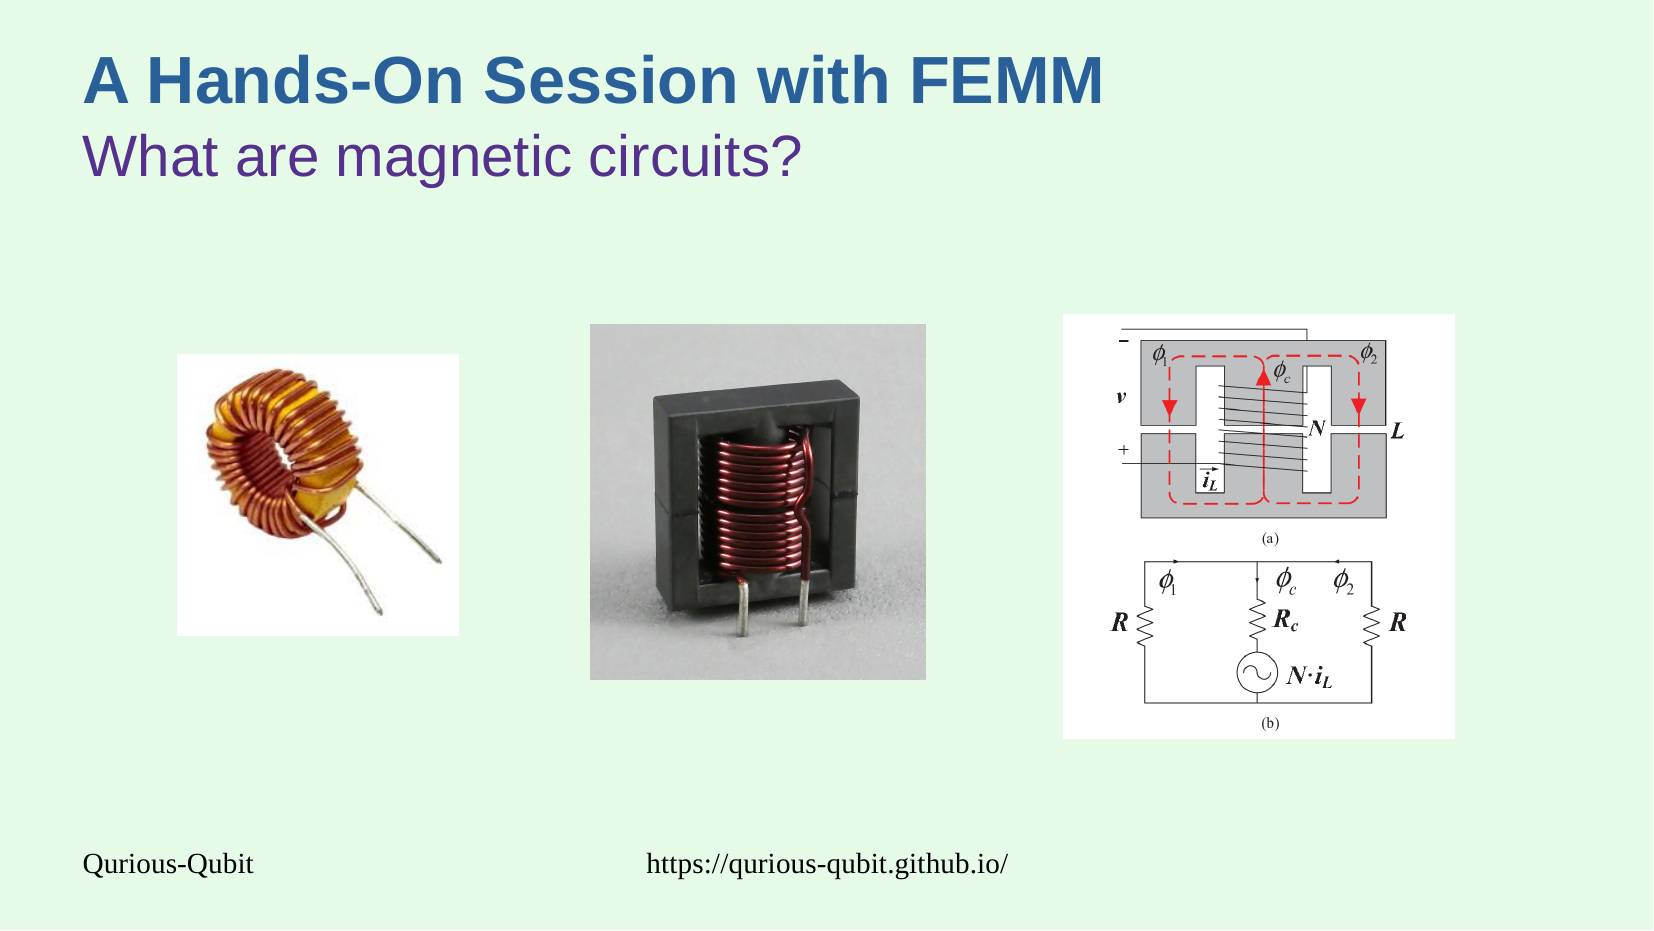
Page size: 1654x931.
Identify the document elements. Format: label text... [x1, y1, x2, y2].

picture [177, 354, 459, 636]
title A Hands-On Session with FEMM [82, 43, 1571, 119]
picture [1063, 314, 1455, 739]
text_box What are magnetic circuits? [82, 124, 1571, 190]
picture [590, 324, 926, 680]
